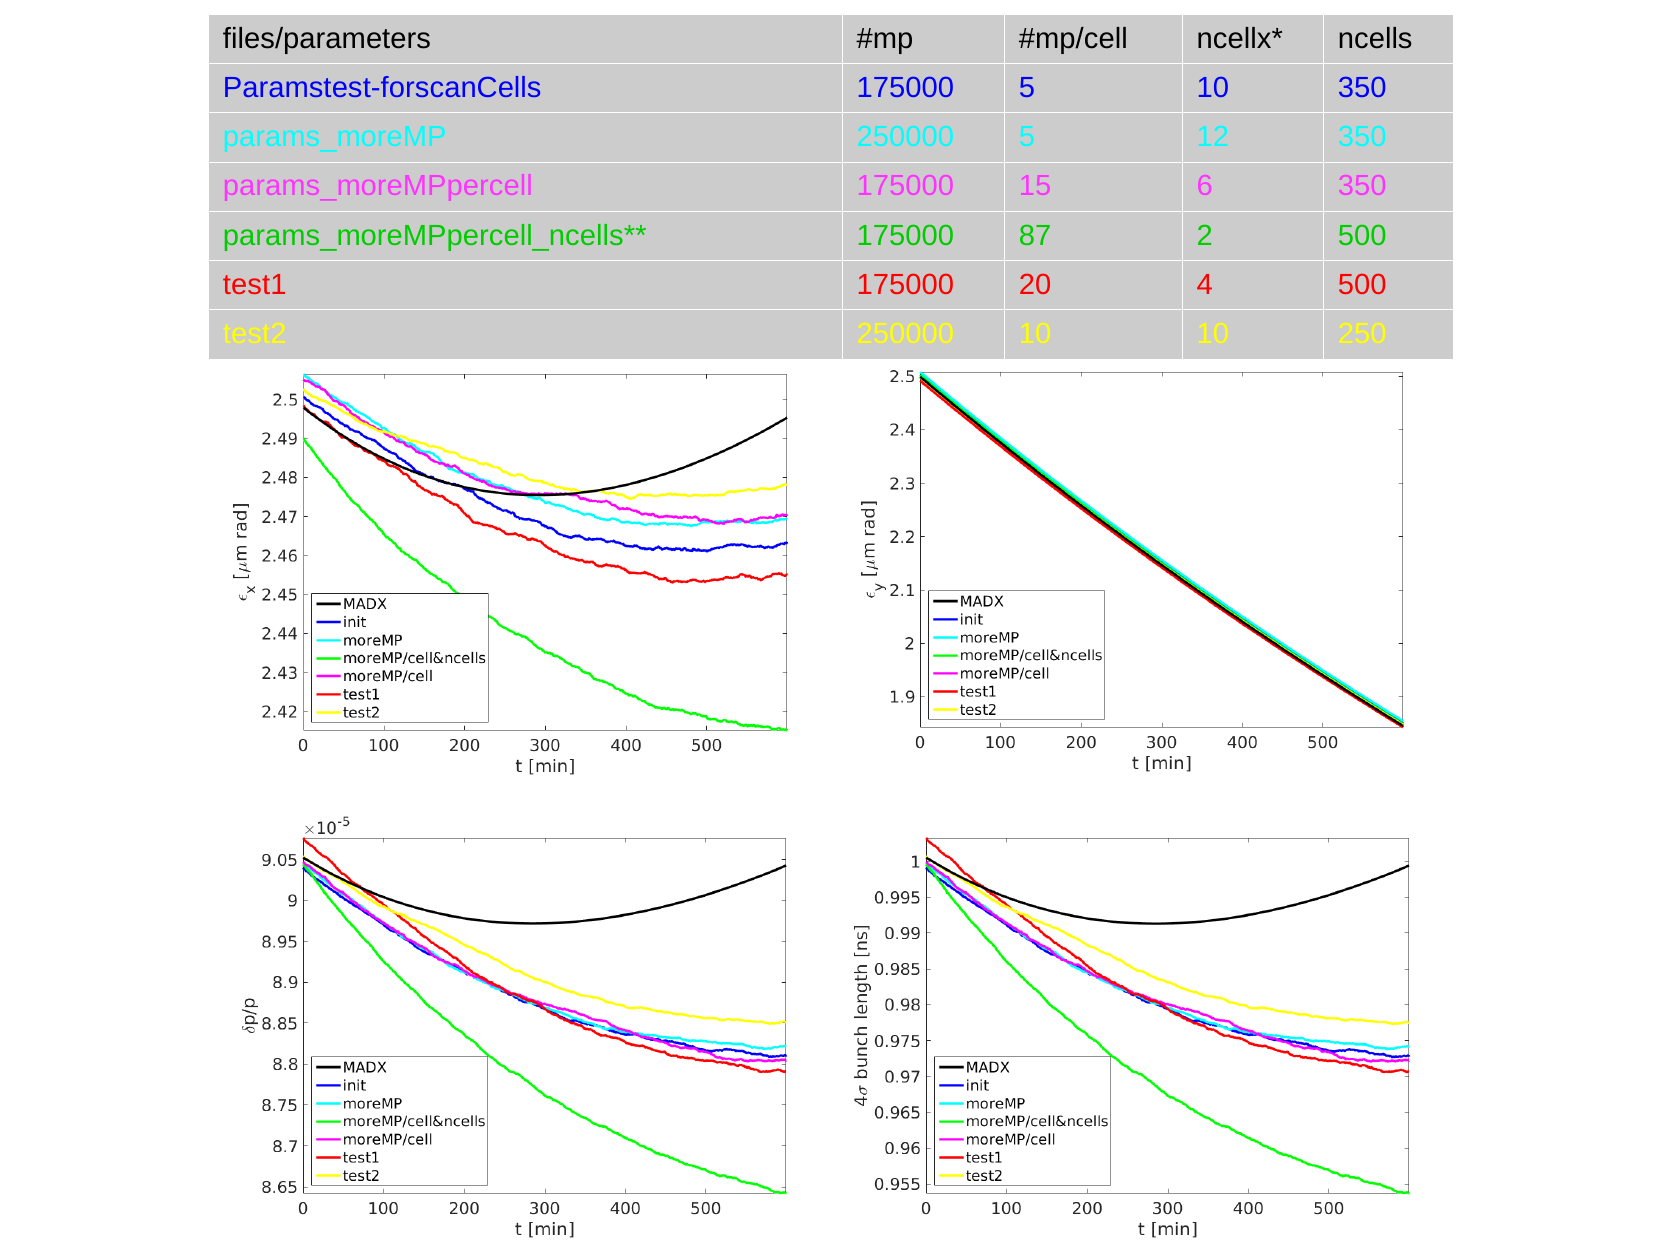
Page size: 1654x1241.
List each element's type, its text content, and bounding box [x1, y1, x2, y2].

table_cell 175000 [843, 64, 1004, 112]
table_cell 87 [1005, 212, 1182, 260]
table_cell 175000 [843, 261, 1004, 309]
table_cell params_moreMPpercell_ncells** [209, 212, 842, 260]
table_cell 500 [1324, 261, 1453, 309]
table_cell params_moreMPpercell [209, 163, 842, 211]
table_cell 250 [1324, 310, 1453, 359]
picture [222, 339, 1462, 778]
table_cell 350 [1324, 113, 1453, 162]
table_cell 500 [1324, 212, 1453, 260]
table_header ncellx* [1183, 15, 1323, 63]
table_header files/parameters [209, 15, 842, 63]
table_cell 2 [1183, 212, 1323, 260]
table_cell 350 [1324, 163, 1453, 211]
table_cell 350 [1324, 64, 1453, 112]
table_cell 10 [1183, 310, 1323, 359]
table_cell 15 [1005, 163, 1182, 211]
table_header #mp [843, 15, 1004, 63]
table_cell params_moreMP [209, 113, 842, 162]
table_cell test2 [209, 310, 842, 359]
table_cell 175000 [843, 163, 1004, 211]
table_cell 5 [1005, 113, 1182, 162]
picture [222, 805, 1468, 1241]
table_cell 4 [1183, 261, 1323, 309]
table_cell 10 [1183, 64, 1323, 112]
table_cell 250000 [843, 113, 1004, 162]
table_cell 175000 [843, 212, 1004, 260]
table_header ncells [1324, 15, 1453, 63]
table_header #mp/cell [1005, 15, 1182, 63]
table_cell test1 [209, 261, 842, 309]
table_cell 5 [1005, 64, 1182, 112]
table_cell 20 [1005, 261, 1182, 309]
table_cell 250000 [843, 310, 1004, 359]
table_cell 10 [1005, 310, 1182, 359]
table_cell 6 [1183, 163, 1323, 211]
table_cell 12 [1183, 113, 1323, 162]
table_cell Paramstest-forscanCells [209, 64, 842, 112]
